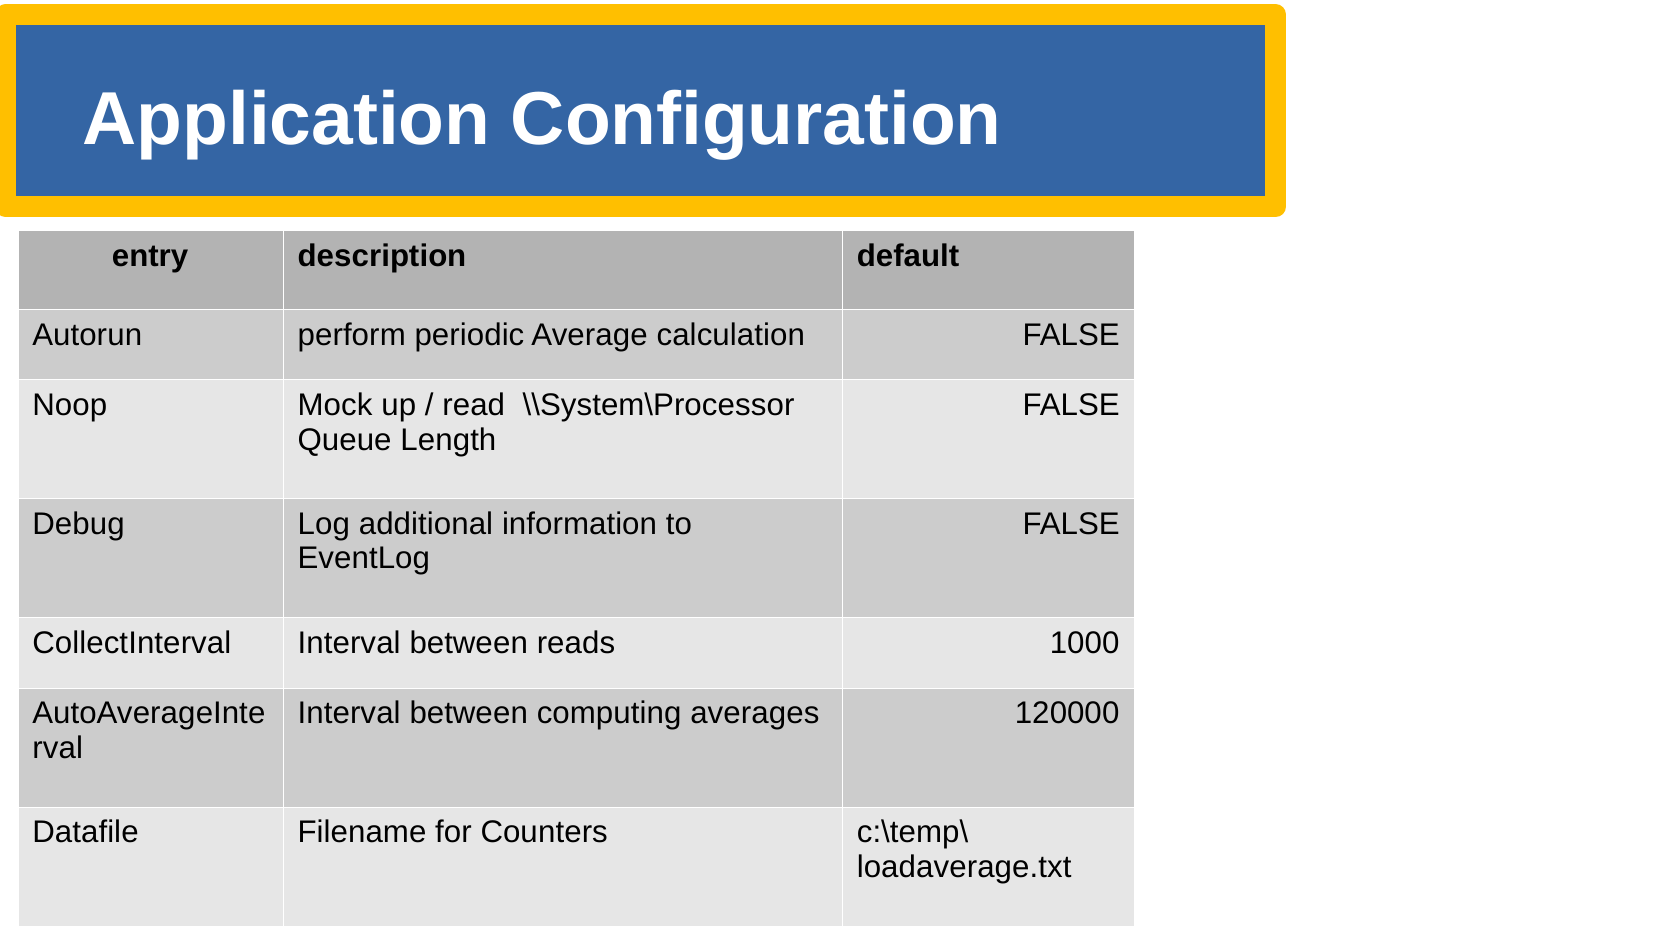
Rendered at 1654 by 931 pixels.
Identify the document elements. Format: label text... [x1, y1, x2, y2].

table_cell AutoAverageInterval [19, 689, 283, 807]
table_cell Noop [19, 380, 283, 498]
table_cell Mock up / read \\System\Processor Queue Length [284, 380, 842, 498]
table_cell c:\temp\loadaverage.txt [843, 808, 1134, 926]
table_cell 120000 [843, 689, 1134, 807]
table_cell Filename for Counters [284, 808, 842, 926]
table_cell Datafile [19, 808, 283, 926]
table_cell FALSE [843, 499, 1134, 617]
table_cell CollectInterval [19, 618, 283, 688]
table_cell Interval between computing averages [284, 689, 842, 807]
table_cell FALSE [843, 310, 1134, 379]
table_cell 1000 [843, 618, 1134, 688]
table_cell Debug [19, 499, 283, 617]
title Application Configuration [82, 44, 1235, 192]
table_header default [843, 231, 1134, 309]
table_cell perform periodic Average calculation [284, 310, 842, 379]
table_header entry [19, 231, 283, 309]
table_cell FALSE [843, 380, 1134, 498]
table_header description [284, 231, 842, 309]
table_cell Interval between reads [284, 618, 842, 688]
table_cell Log additional information to EventLog [284, 499, 842, 617]
table_cell Autorun [19, 310, 283, 379]
